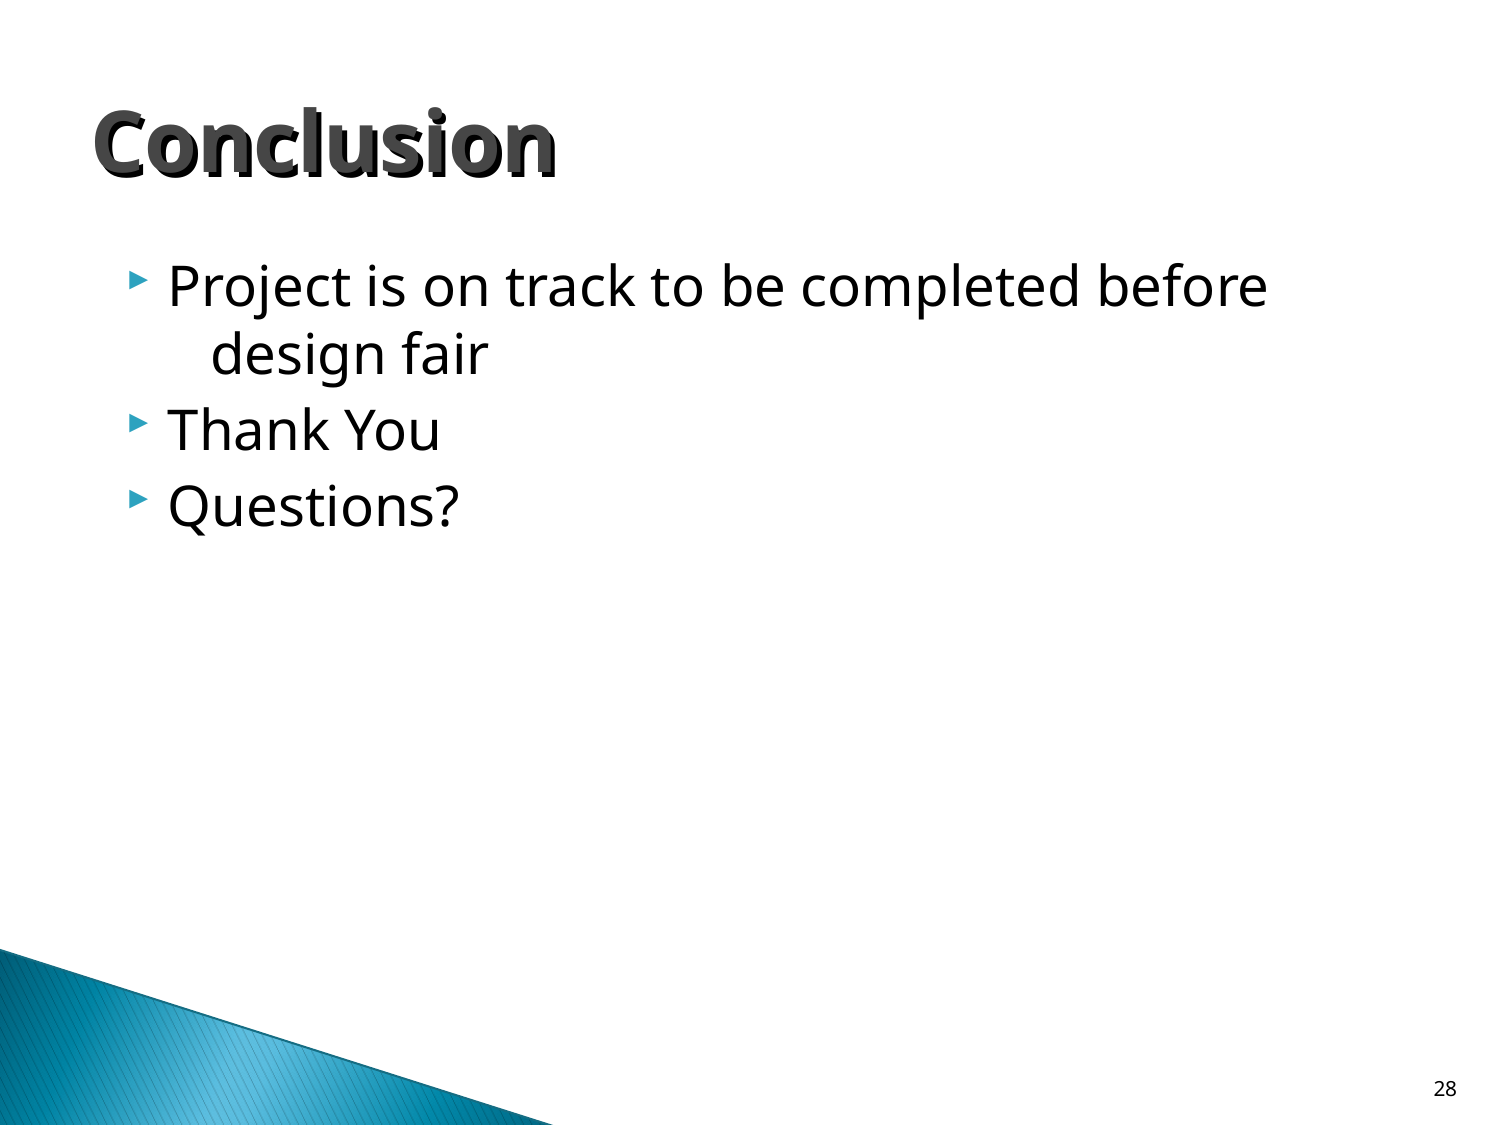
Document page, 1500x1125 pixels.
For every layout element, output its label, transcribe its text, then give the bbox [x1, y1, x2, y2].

title Conclusion [75, 45, 1426, 233]
text_box [1418, 1051, 1479, 1112]
list Project is on track to be completed before design fair Thank You Questions? [75, 243, 1426, 986]
